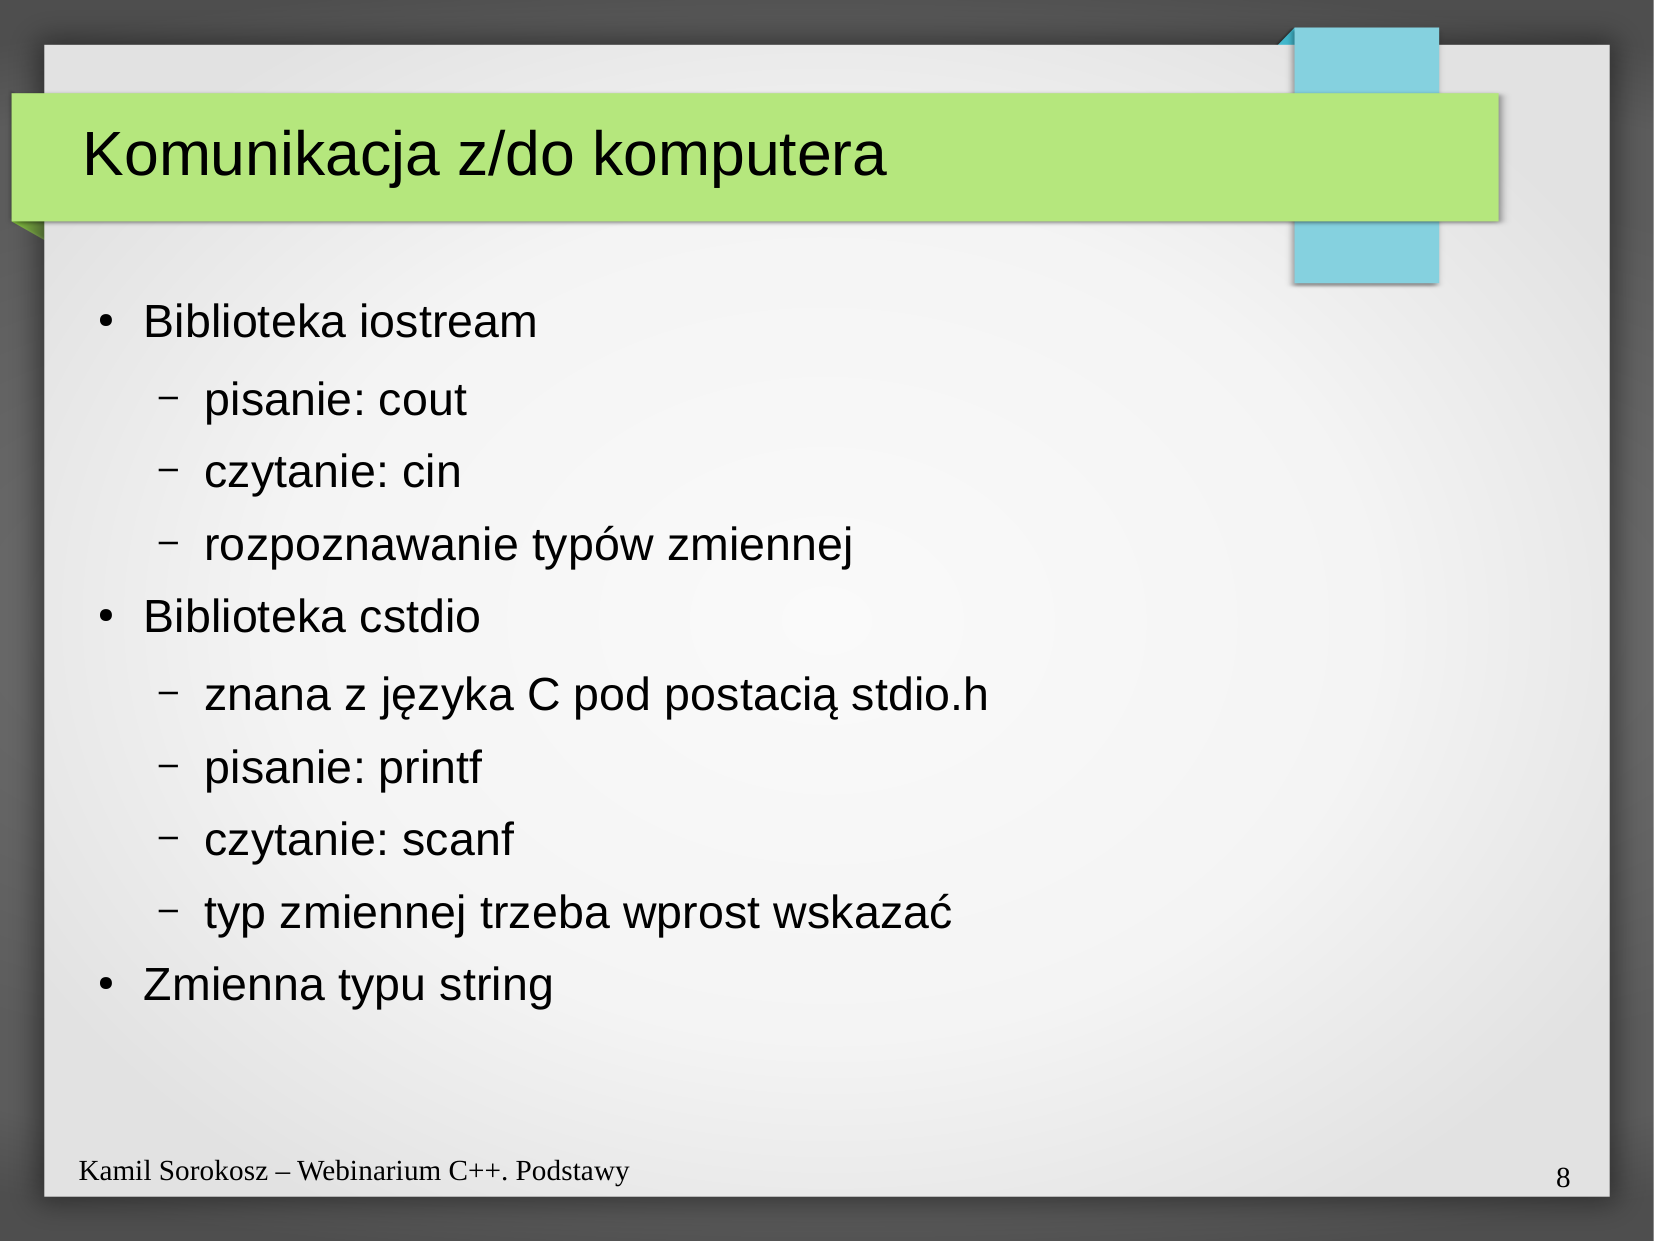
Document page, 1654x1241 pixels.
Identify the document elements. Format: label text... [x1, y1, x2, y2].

picture [0, 0, 1654, 1241]
title Komunikacja z/do komputera [82, 94, 1506, 213]
list Biblioteka iostream pisanie: cout czytanie: cin rozpoznawanie typów zmiennej Biblioteka cstdio znana z języka C pod postacią stdio.h pisanie: printf czytanie: scanf typ zmiennej trzeba wprost wskazać Zmienna typu string [82, 295, 1571, 1015]
